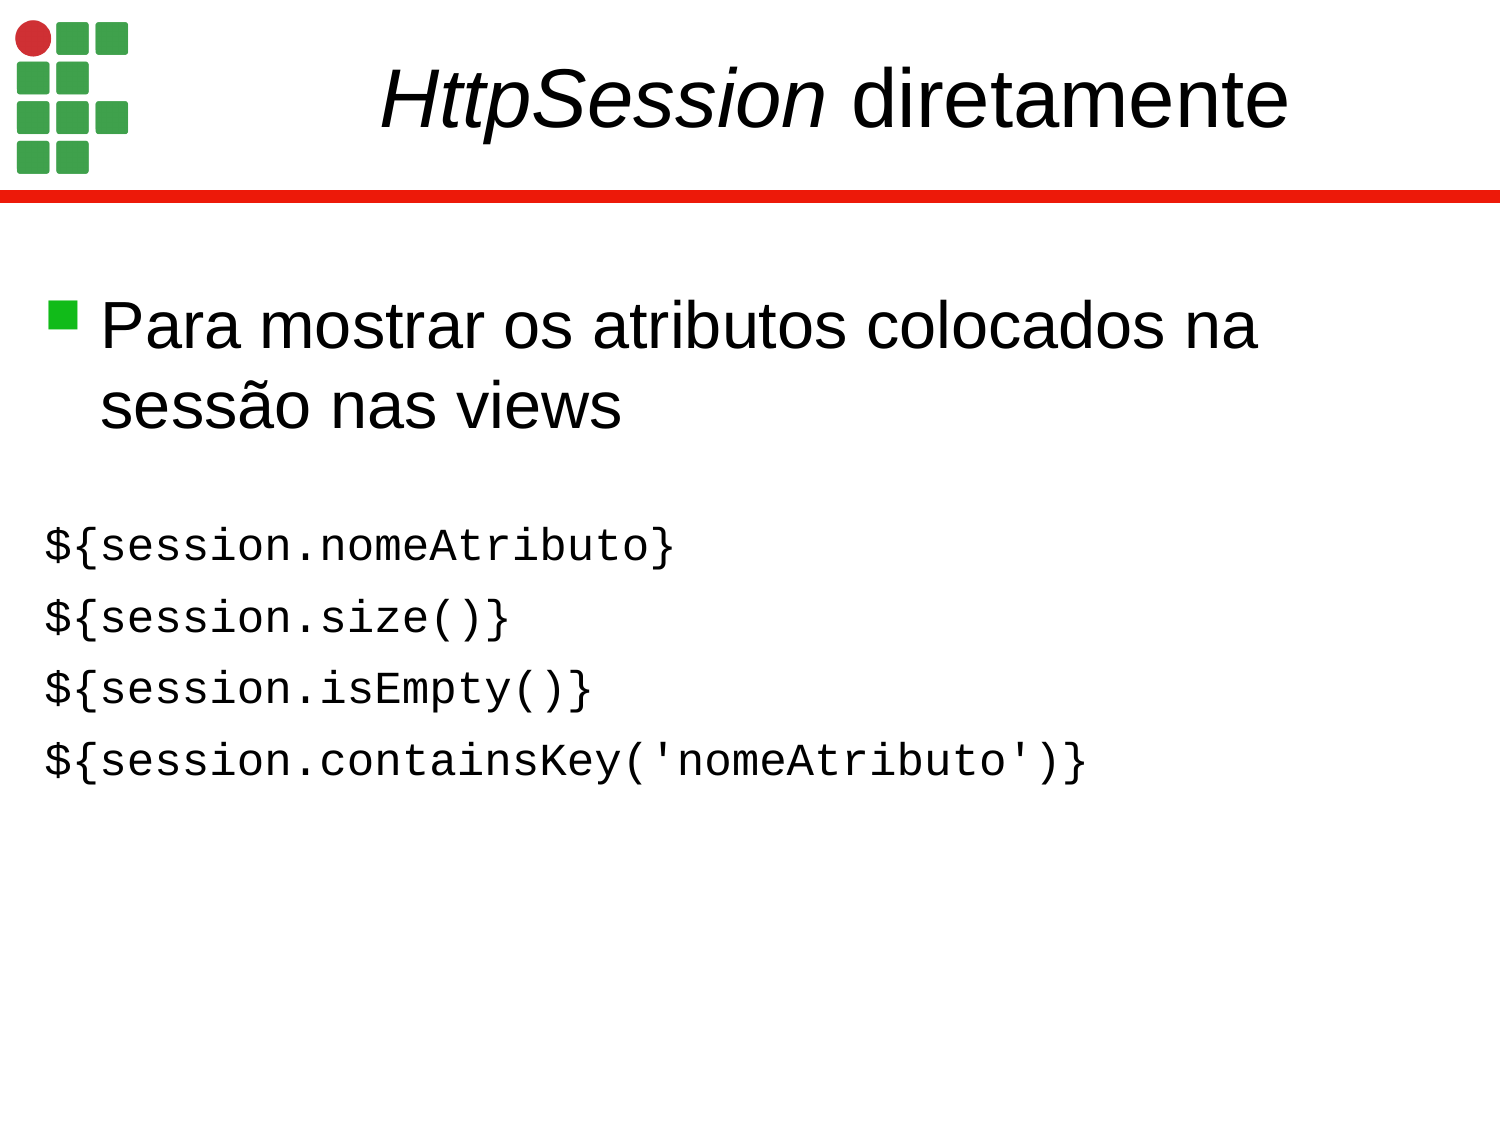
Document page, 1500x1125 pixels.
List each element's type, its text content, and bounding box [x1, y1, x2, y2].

title HttpSession diretamente [230, 0, 1471, 188]
picture [14, 16, 130, 178]
list Para mostrar os atributos colocados na sessão nas views ${session.nomeAtributo} ${session.size()} ${session.isEmpty()} ${session.containsKey('nomeAtributo')} [29, 219, 1471, 1102]
